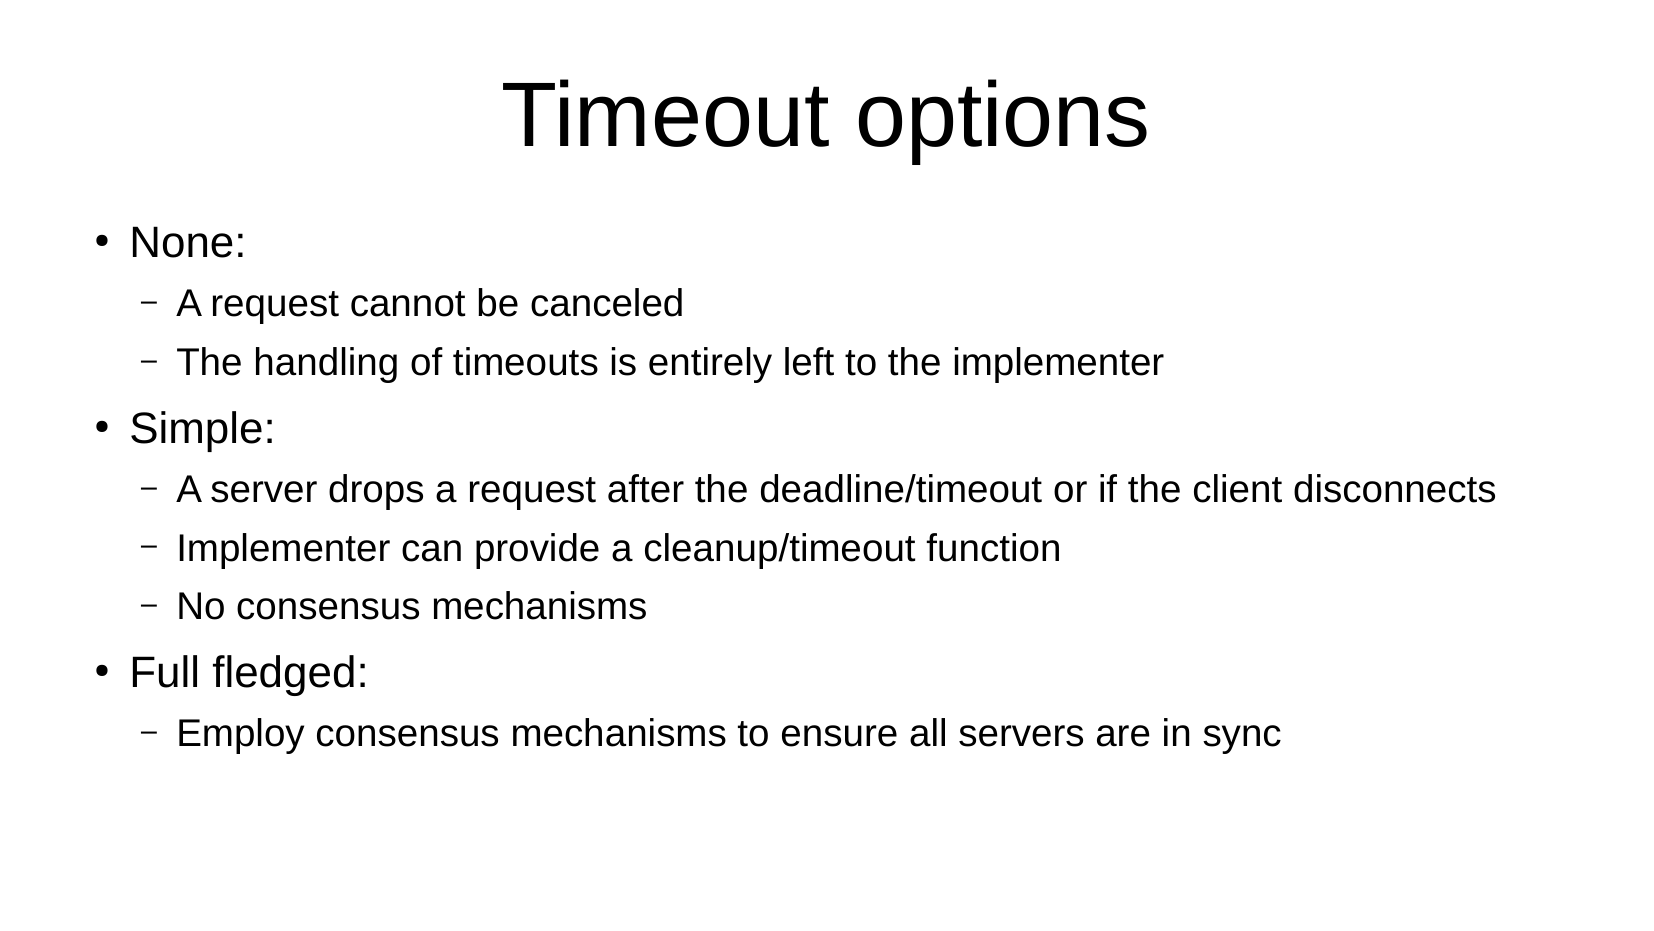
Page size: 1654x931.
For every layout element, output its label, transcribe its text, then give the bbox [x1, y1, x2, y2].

list None: A request cannot be canceled The handling of timeouts is entirely left to the implementer Simple: A server drops a request after the deadline/timeout or if the client disconnects Implementer can provide a cleanup/timeout function No consensus mechanisms Full fledged: Employ consensus mechanisms to ensure all servers are in sync [82, 217, 1571, 758]
title Timeout options [82, 37, 1571, 193]
